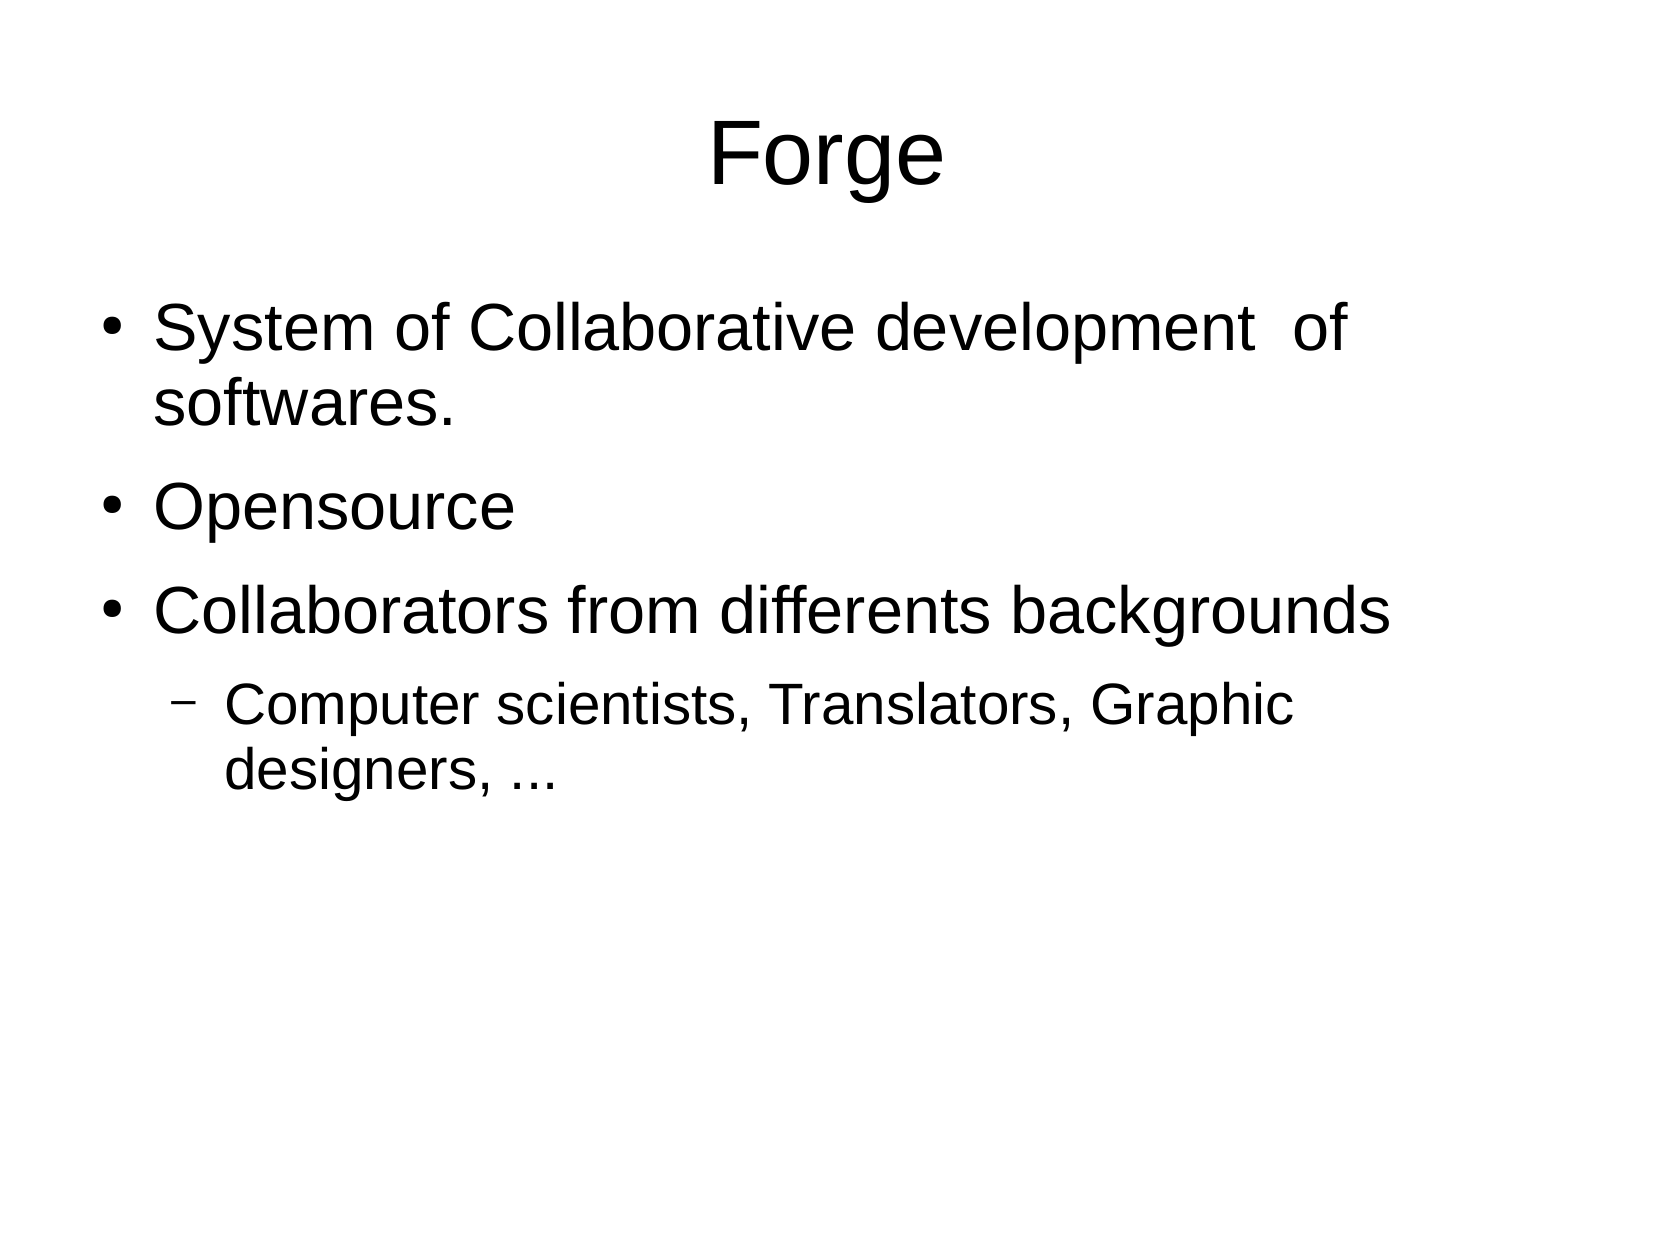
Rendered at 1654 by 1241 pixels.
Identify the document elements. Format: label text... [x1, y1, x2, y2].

list System of Collaborative development of softwares. Opensource Collaborators from differents backgrounds Computer scientists, Translators, Graphic designers, ... [82, 290, 1571, 1010]
title Forge [82, 49, 1571, 257]
